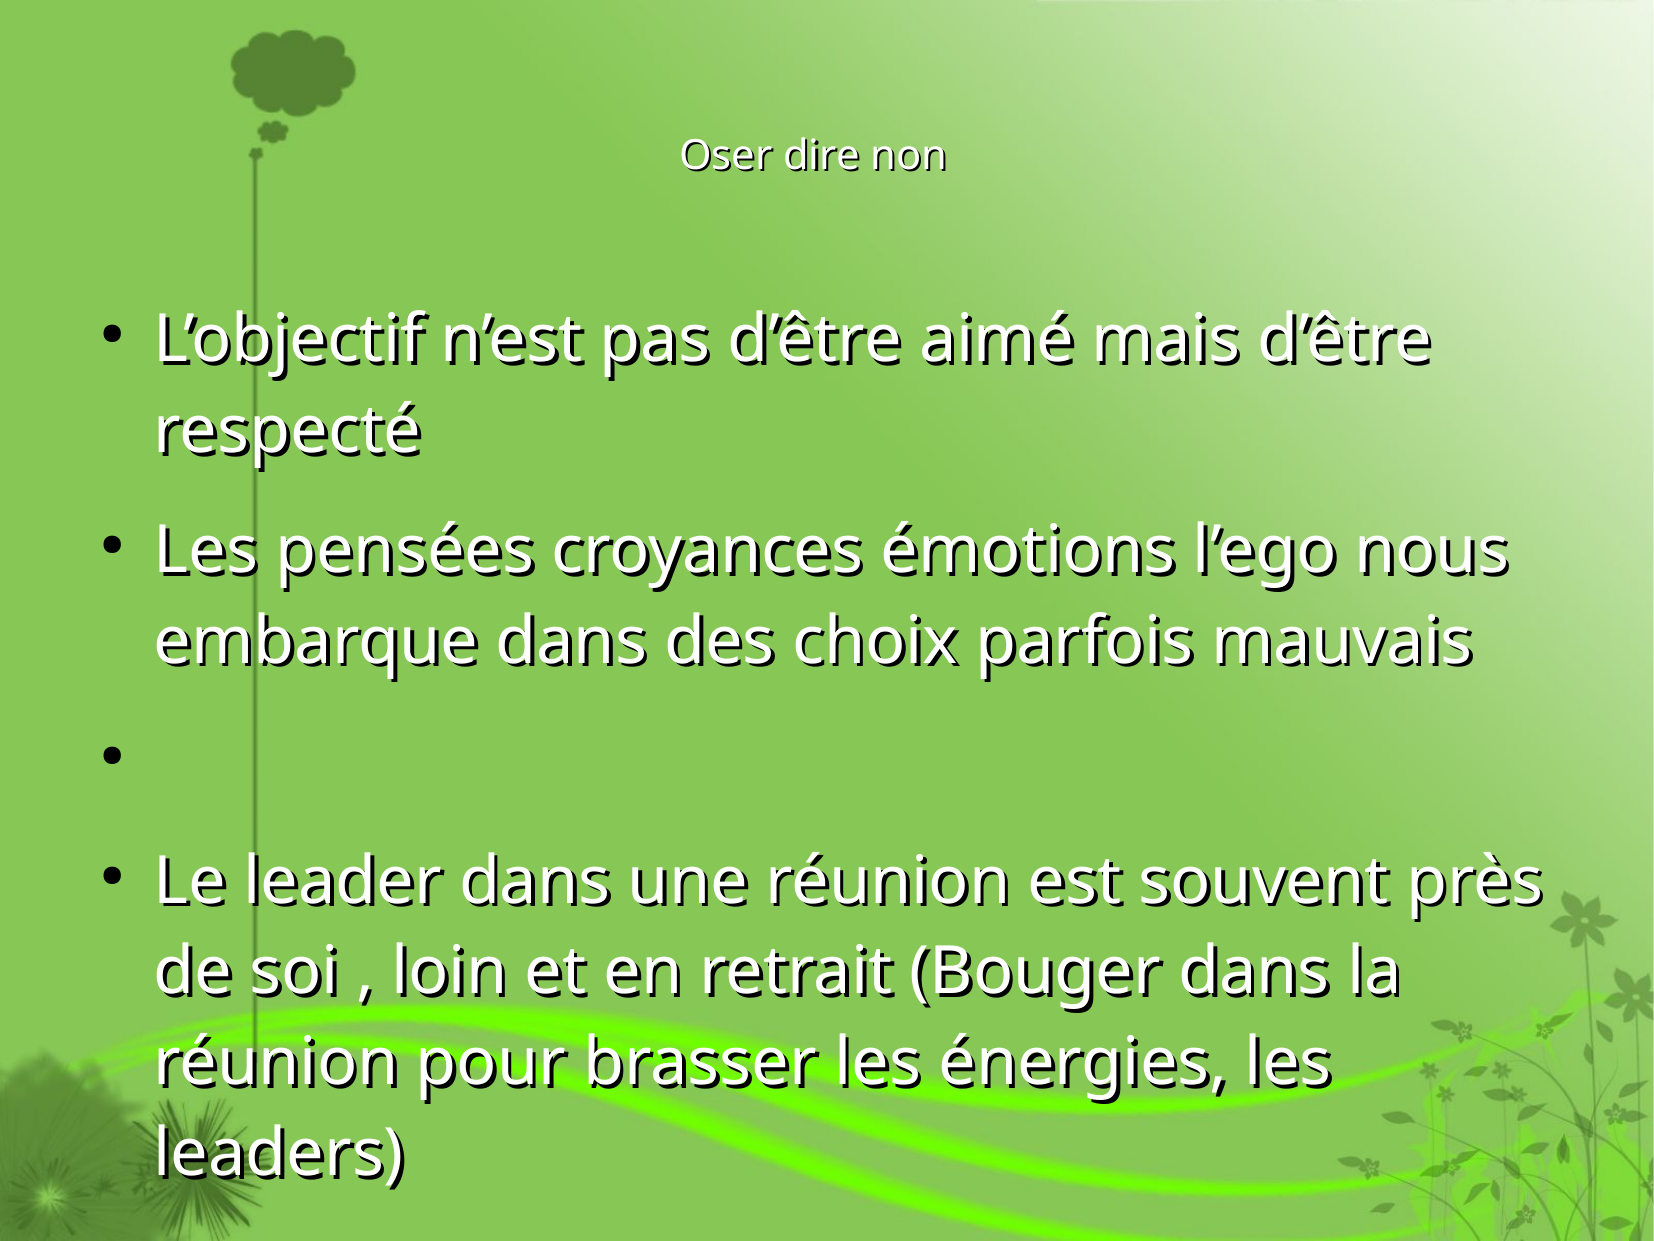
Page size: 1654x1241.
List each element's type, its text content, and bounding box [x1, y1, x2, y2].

picture [0, 0, 1654, 1241]
list L’objectif n’est pas d’être aimé mais d’être respecté Les pensées croyances émotions l’ego nous embarque dans des choix parfois mauvais Le leader dans une réunion est souvent près de soi , loin et en retrait (Bouger dans la réunion pour brasser les énergies, les leaders) Leléche bottes lui donner les tâches les plus ingrates. Le leader négatif l’écouter il a peut-être vu qqcose que lesautres n’ontpas vu [82, 290, 1571, 1241]
title Oser dire non [82, 49, 1571, 257]
